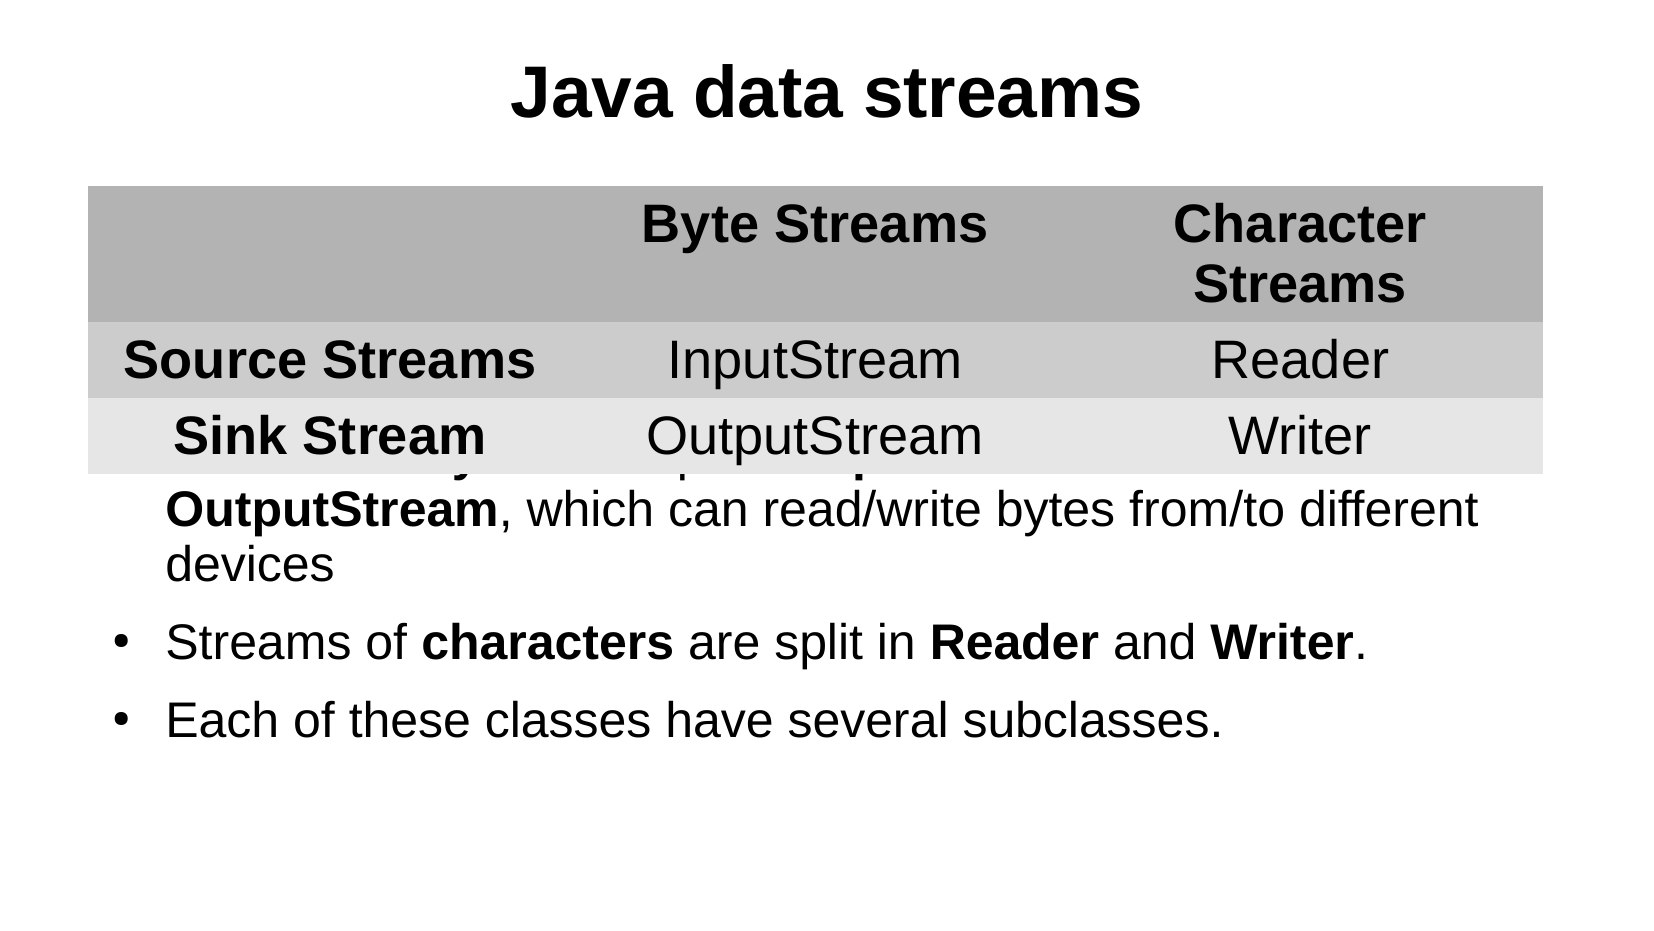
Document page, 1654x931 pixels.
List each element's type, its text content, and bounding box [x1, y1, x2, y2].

table_header [88, 186, 573, 322]
table_cell Sink Stream [88, 398, 573, 474]
table_cell Source Streams [88, 322, 573, 398]
table_header Character Streams [1058, 186, 1543, 322]
table_cell InputStream [573, 322, 1058, 398]
table_cell Writer [1058, 398, 1543, 474]
table_cell Reader [1058, 322, 1543, 398]
table_cell OutputStream [573, 398, 1058, 474]
title Java data streams [82, 37, 1571, 147]
table_header Byte Streams [573, 186, 1058, 322]
list Streams of bytes are split in InputStream and OutputStream, which can read/write bytes from/to different devices Streams of characters are split in Reader and Writer. Each of these classes have several subclasses. [94, 425, 1550, 931]
